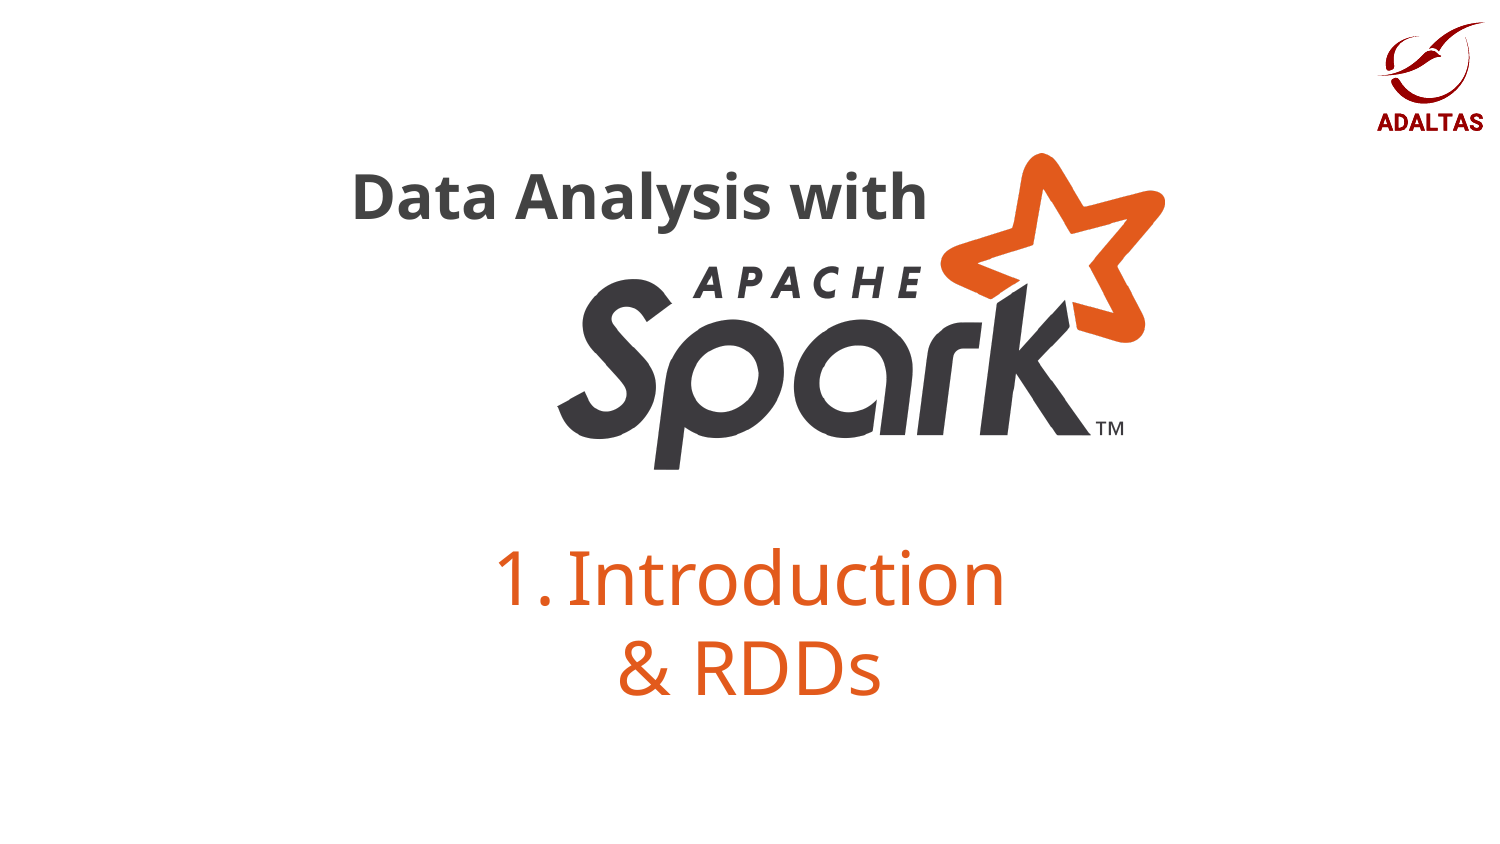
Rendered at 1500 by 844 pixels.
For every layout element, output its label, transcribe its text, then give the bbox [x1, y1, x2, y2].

text_box [1426, 113, 1438, 131]
text_box [1385, 36, 1420, 71]
subtitle Introduction & RDDs [51, 514, 1449, 740]
title Data Analysis with [335, 130, 1116, 225]
text_box [1391, 37, 1470, 104]
picture [557, 153, 1165, 470]
text_box [1452, 113, 1469, 131]
text_box [1377, 50, 1442, 76]
text_box [1469, 113, 1483, 131]
text_box [1429, 22, 1485, 52]
text_box [1377, 113, 1408, 131]
text_box [1438, 113, 1453, 131]
text_box [1408, 113, 1425, 131]
